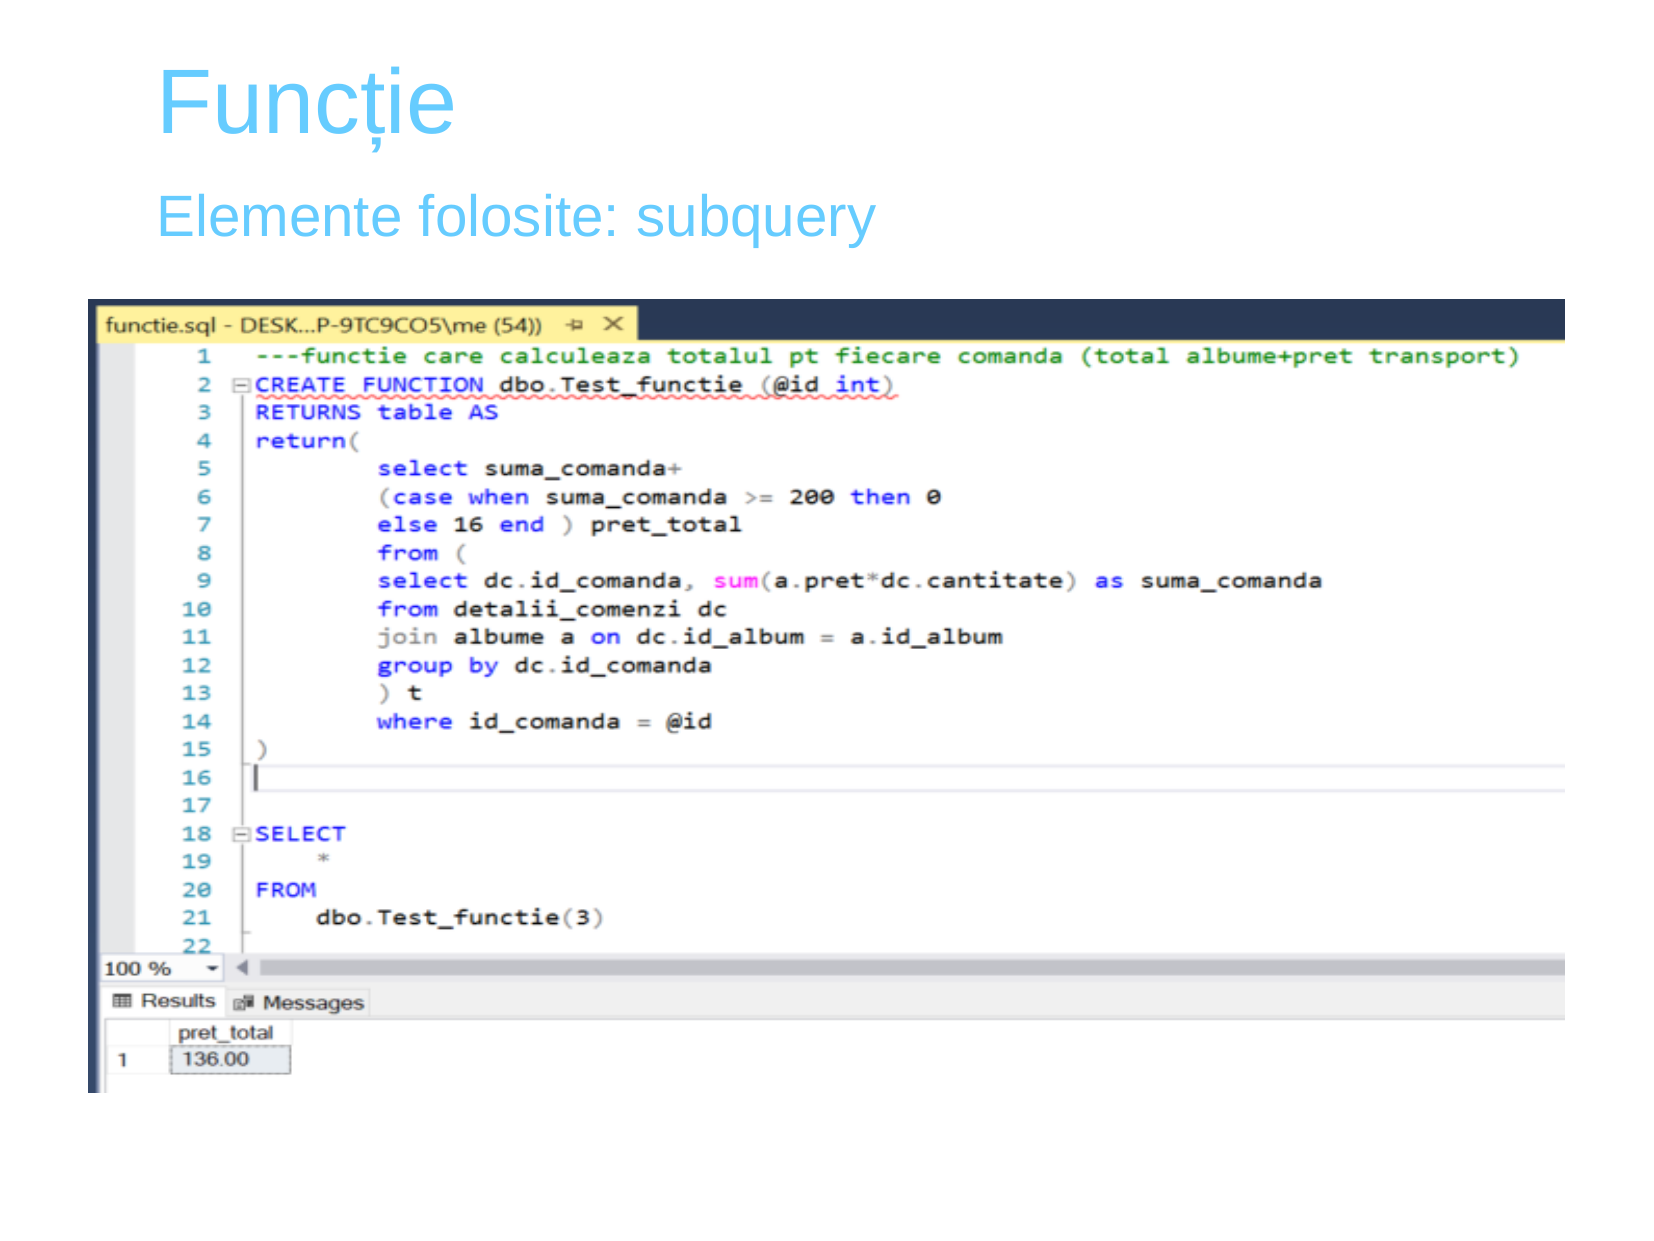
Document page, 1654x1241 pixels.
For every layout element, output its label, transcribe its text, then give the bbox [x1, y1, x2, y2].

title Funcție Elemente folosite: subquery [82, 49, 1571, 257]
picture [88, 299, 1565, 1093]
